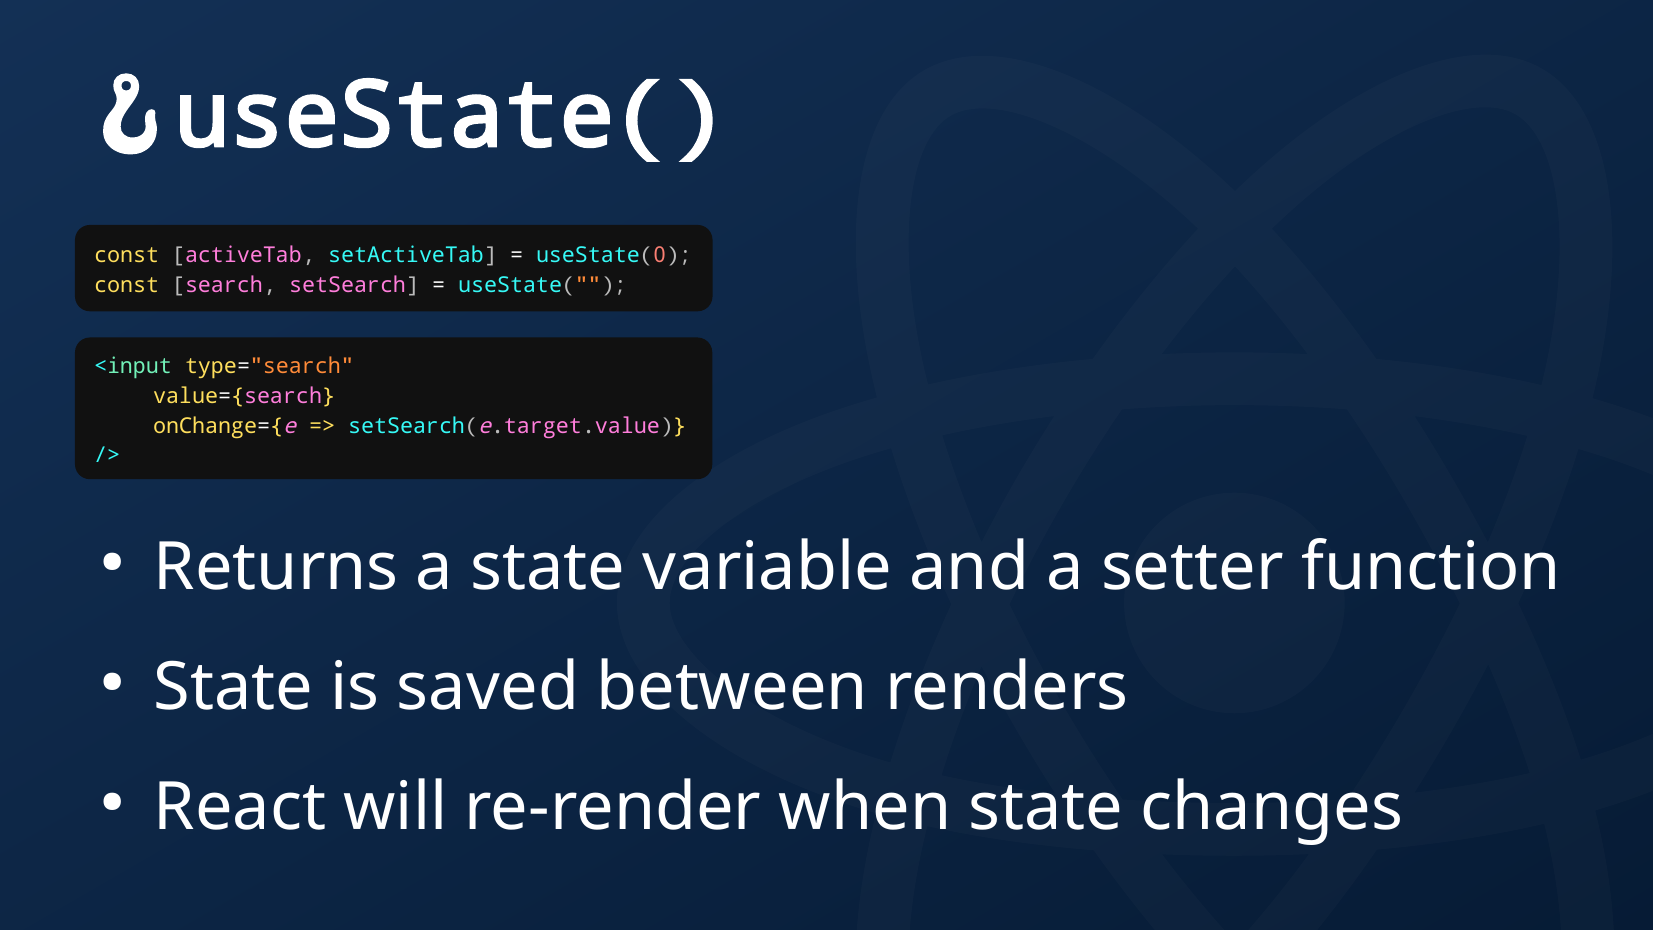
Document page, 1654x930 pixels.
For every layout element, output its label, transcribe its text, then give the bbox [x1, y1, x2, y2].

text_box <input type="search" value={search} onChange={e => setSearch(e.target.value)} /> [74, 337, 713, 480]
list Returns a state variable and a setter function State is saved between renders React will re-render when state changes [82, 517, 1571, 863]
text_box const [activeTab, setActiveTab] = useState(0); const [search, setSearch] = useState(""); [74, 224, 713, 312]
title 🪝useState() [82, 37, 1571, 193]
